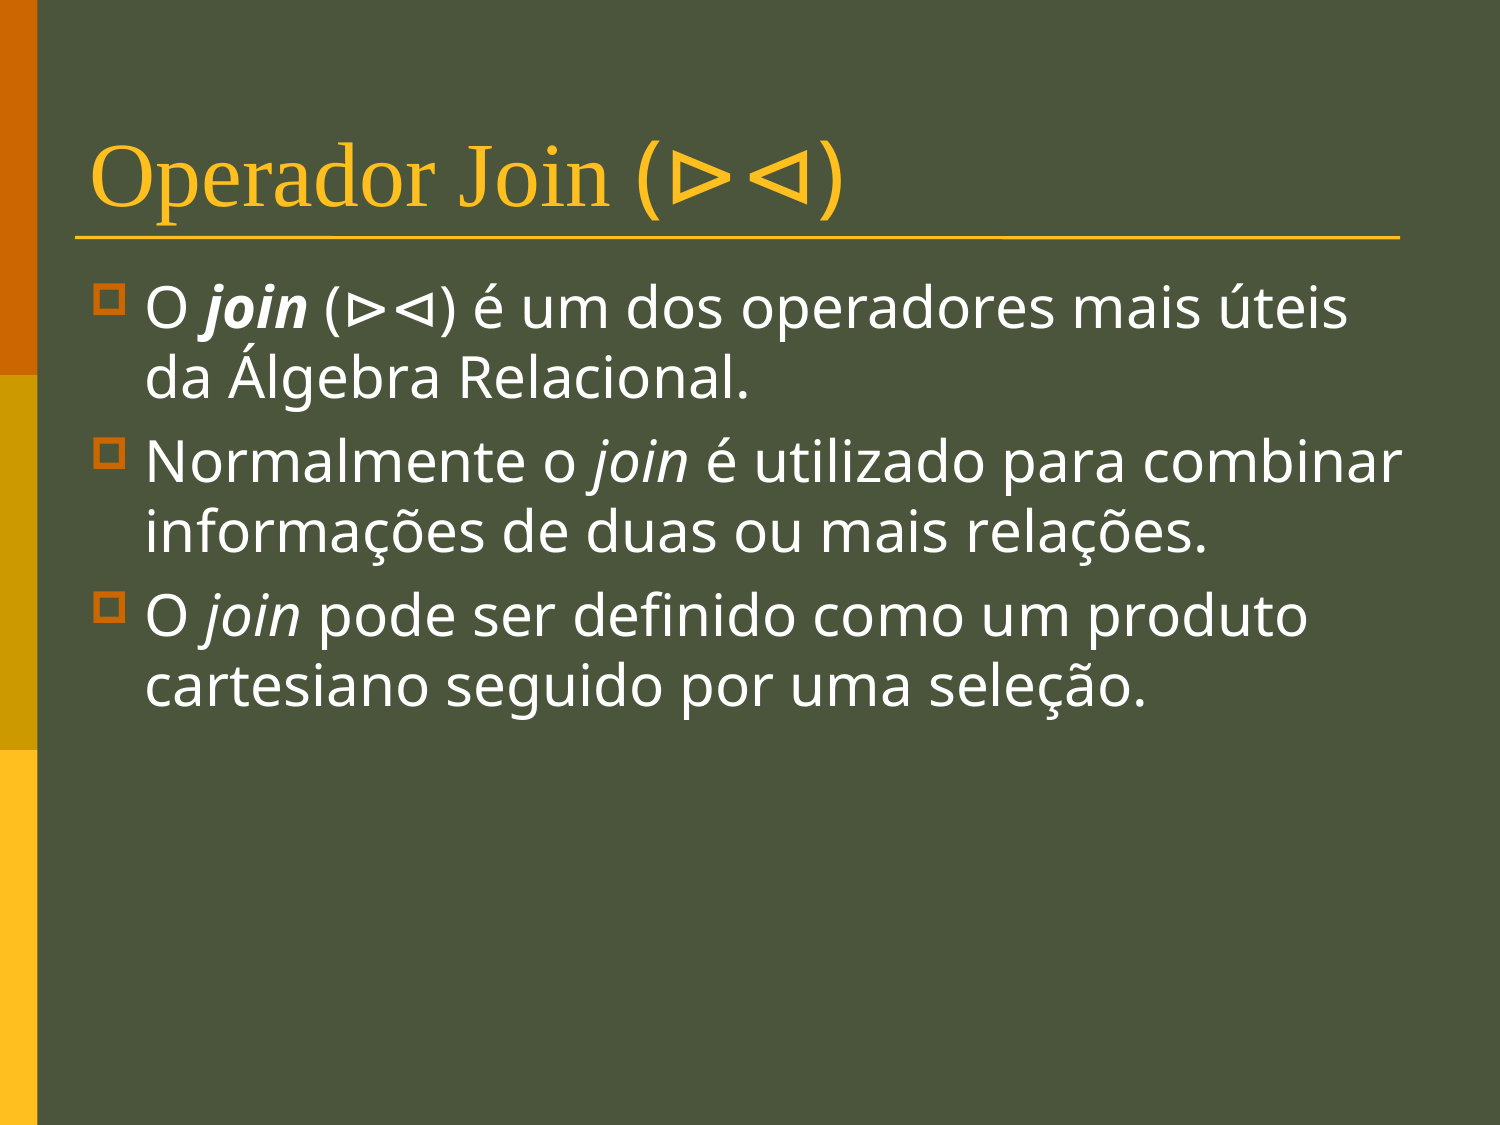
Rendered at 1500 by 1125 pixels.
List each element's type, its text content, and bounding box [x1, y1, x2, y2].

title Operador Join (⊳⊲) [75, 45, 1426, 233]
list O join (⊳⊲) é um dos operadores mais úteis da Álgebra Relacional. Normalmente o join é utilizado para combinar informações de duas ou mais relações. O join pode ser definido como um produto cartesiano seguido por uma seleção. [75, 262, 1426, 1006]
